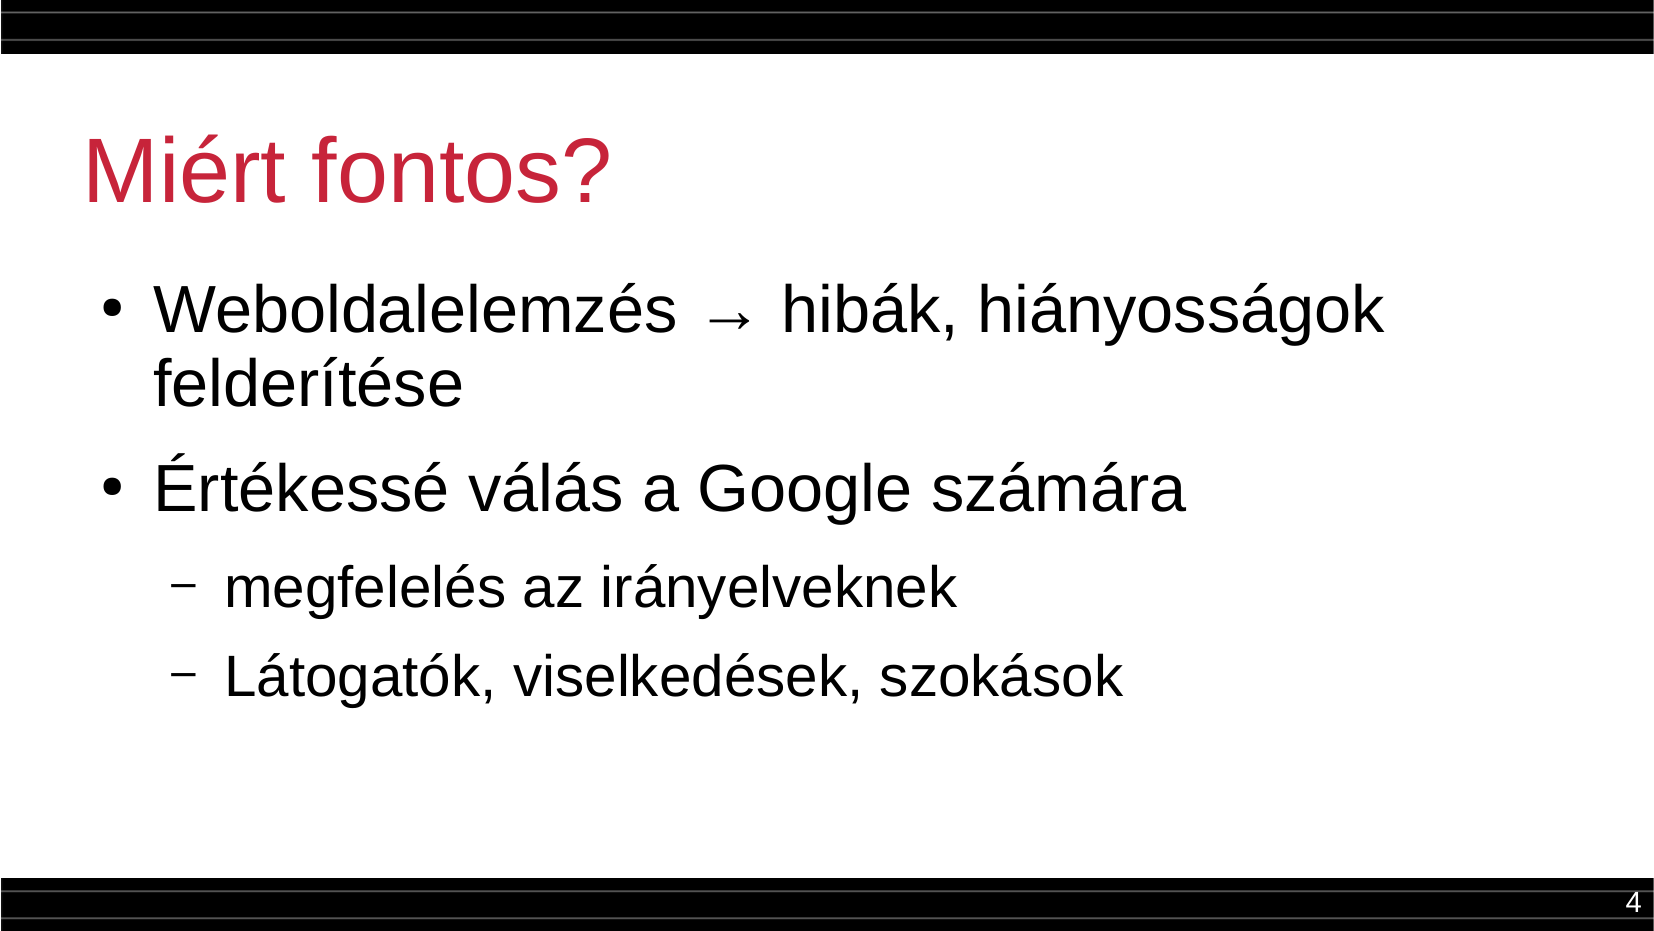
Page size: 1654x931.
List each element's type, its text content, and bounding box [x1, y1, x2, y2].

picture [1, 0, 1654, 54]
list Weboldalelemzés → hibák, hiányosságok felderítése Értékessé válás a Google számára megfelelés az irányelveknek Látogatók, viselkedések, szokások [82, 271, 1571, 758]
picture [1, 878, 1654, 931]
title Miért fontos? [82, 92, 1571, 249]
